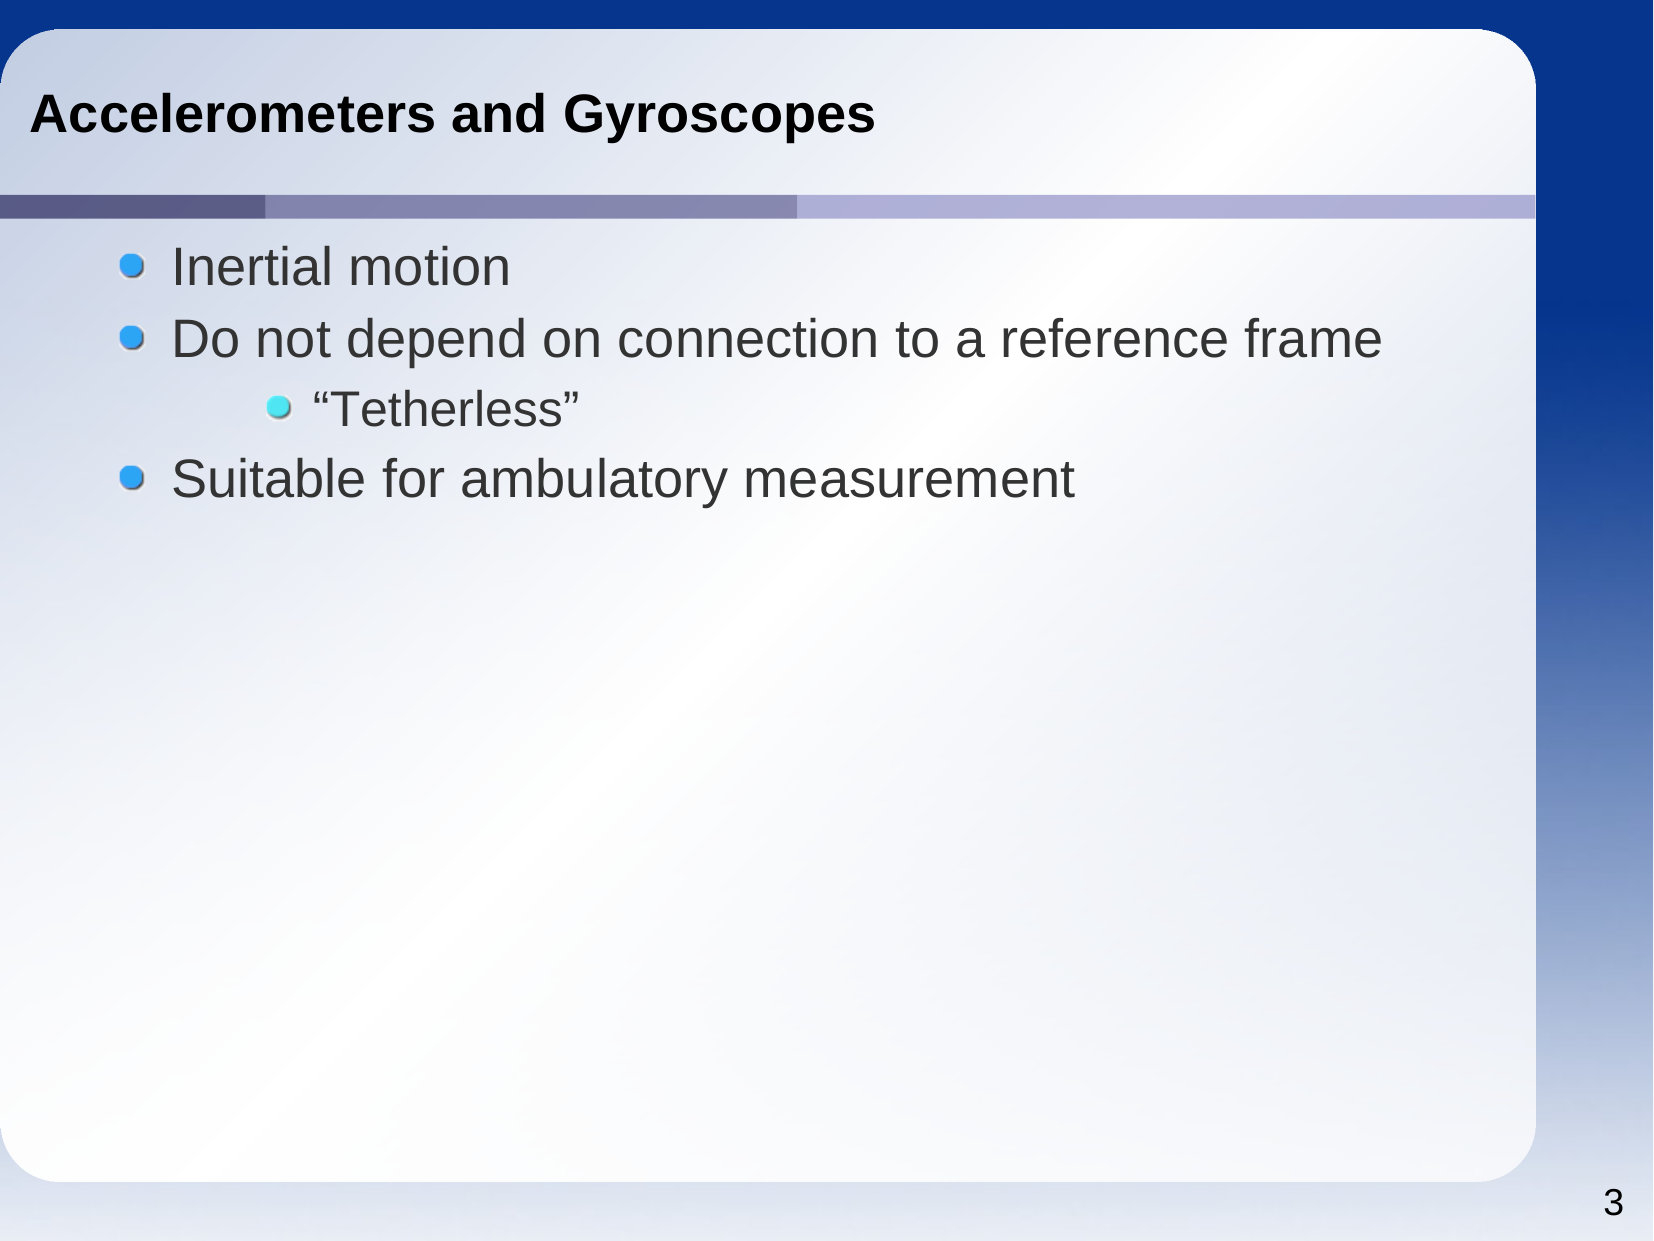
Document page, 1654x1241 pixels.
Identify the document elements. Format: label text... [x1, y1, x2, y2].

title Accelerometers and Gyroscopes [29, 49, 1506, 178]
list Inertial motion Do not depend on connection to a reference frame “Tetherless” Suitable for ambulatory measurement [29, 236, 1506, 1152]
picture [0, 0, 1654, 1241]
